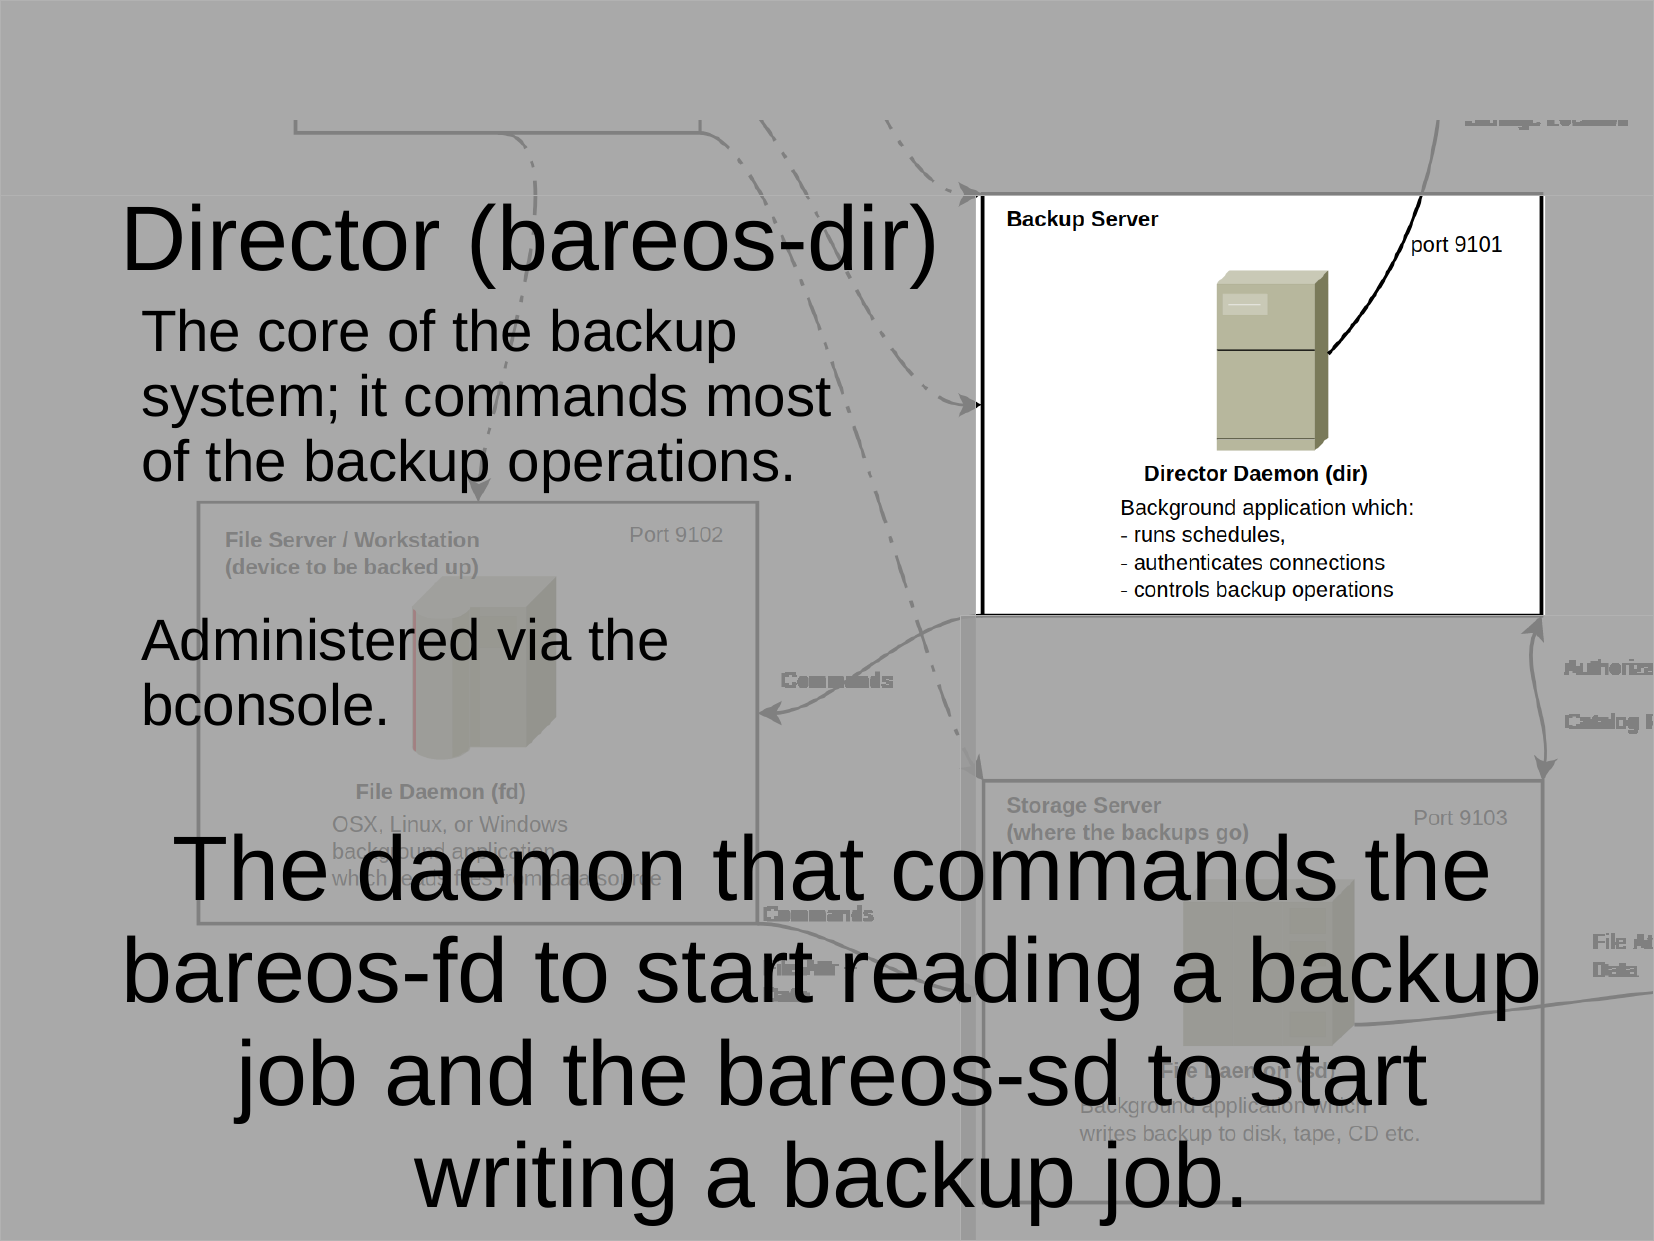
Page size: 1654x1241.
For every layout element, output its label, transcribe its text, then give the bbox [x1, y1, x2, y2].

text_box The core of the backup system; it commands most of the backup operations. Administered via the bconsole. [126, 290, 859, 746]
picture [976, 196, 1545, 615]
text_box [0, 0, 1654, 1241]
text_box The daemon that commands the bareos-fd to start reading a backup job and the bareos-sd to start writing a backup job. [105, 817, 1562, 1228]
title Director (bareos-dir) [0, 135, 1276, 343]
